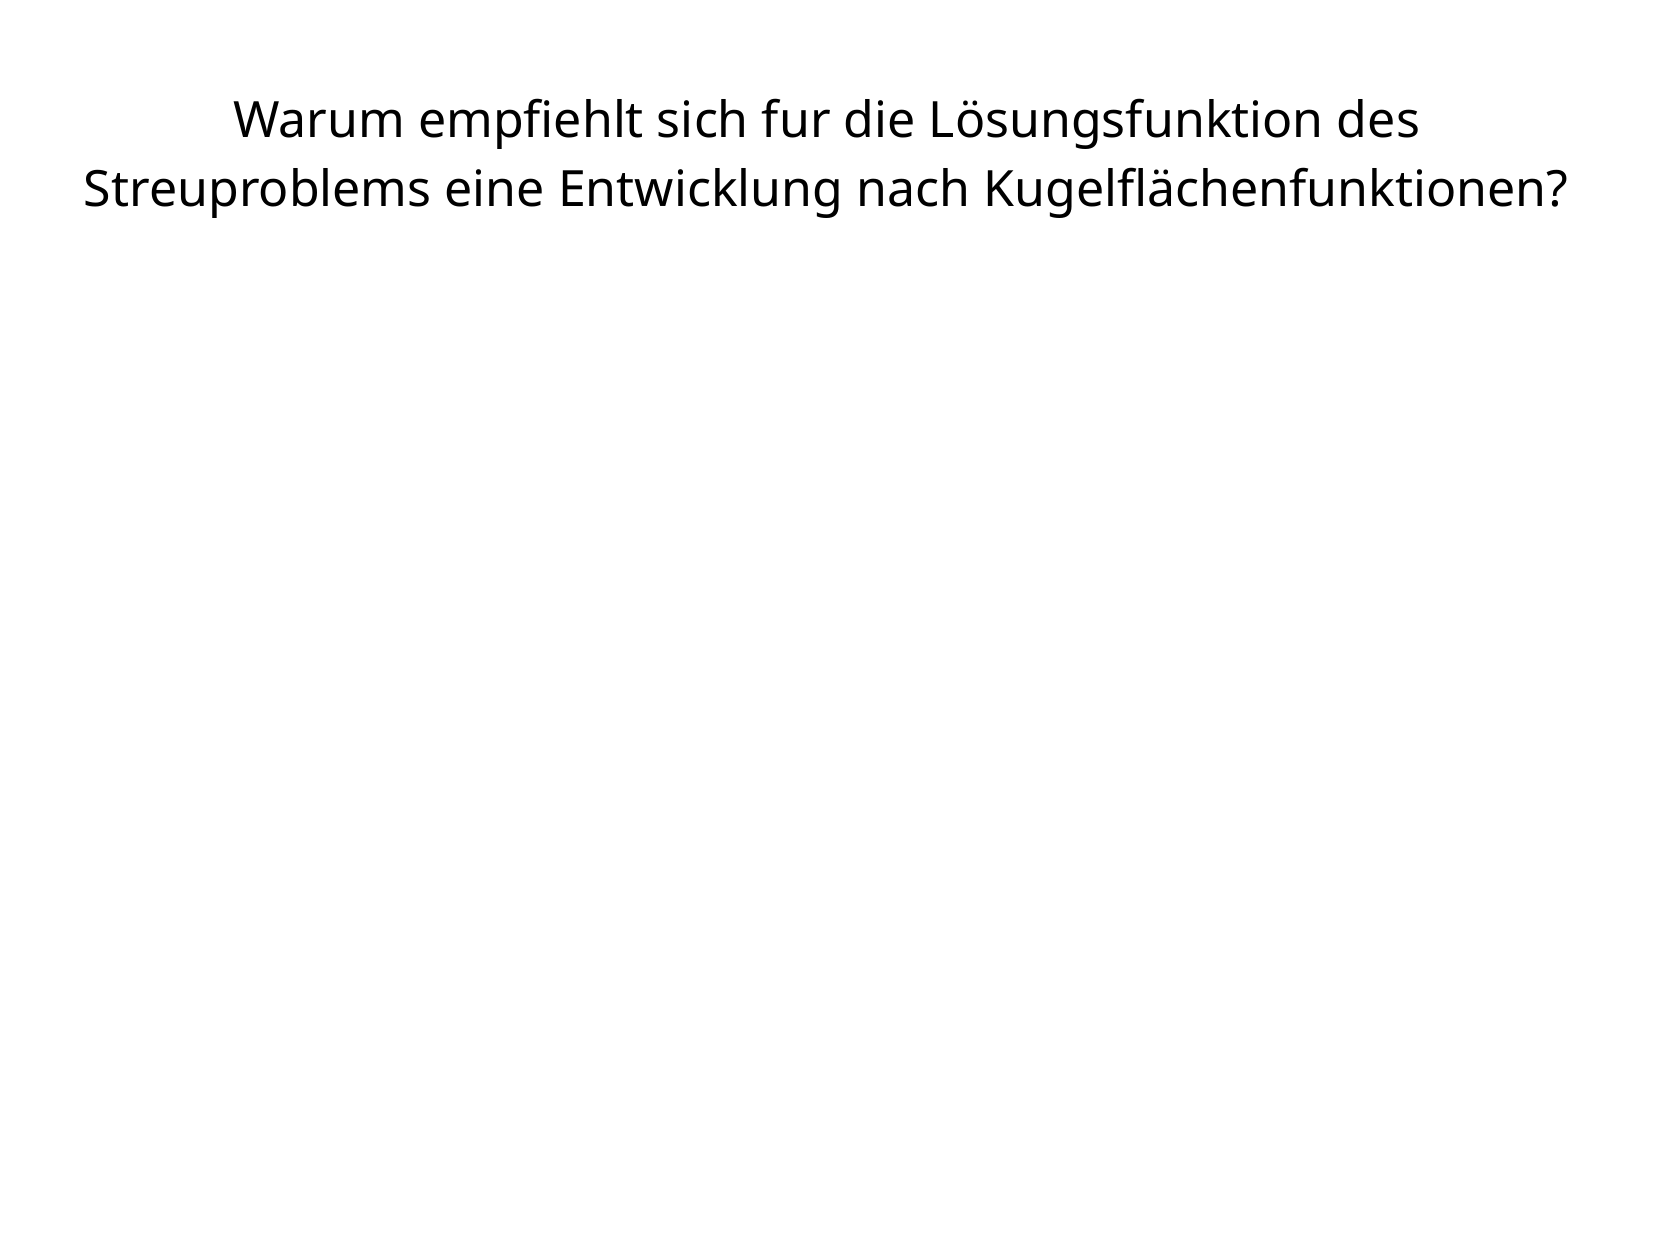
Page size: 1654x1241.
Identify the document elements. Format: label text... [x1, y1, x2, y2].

title Warum empfiehlt sich fur die Lösungsfunktion des Streuproblems eine Entwicklung nach Kugelflächenfunktionen? [82, 49, 1571, 257]
